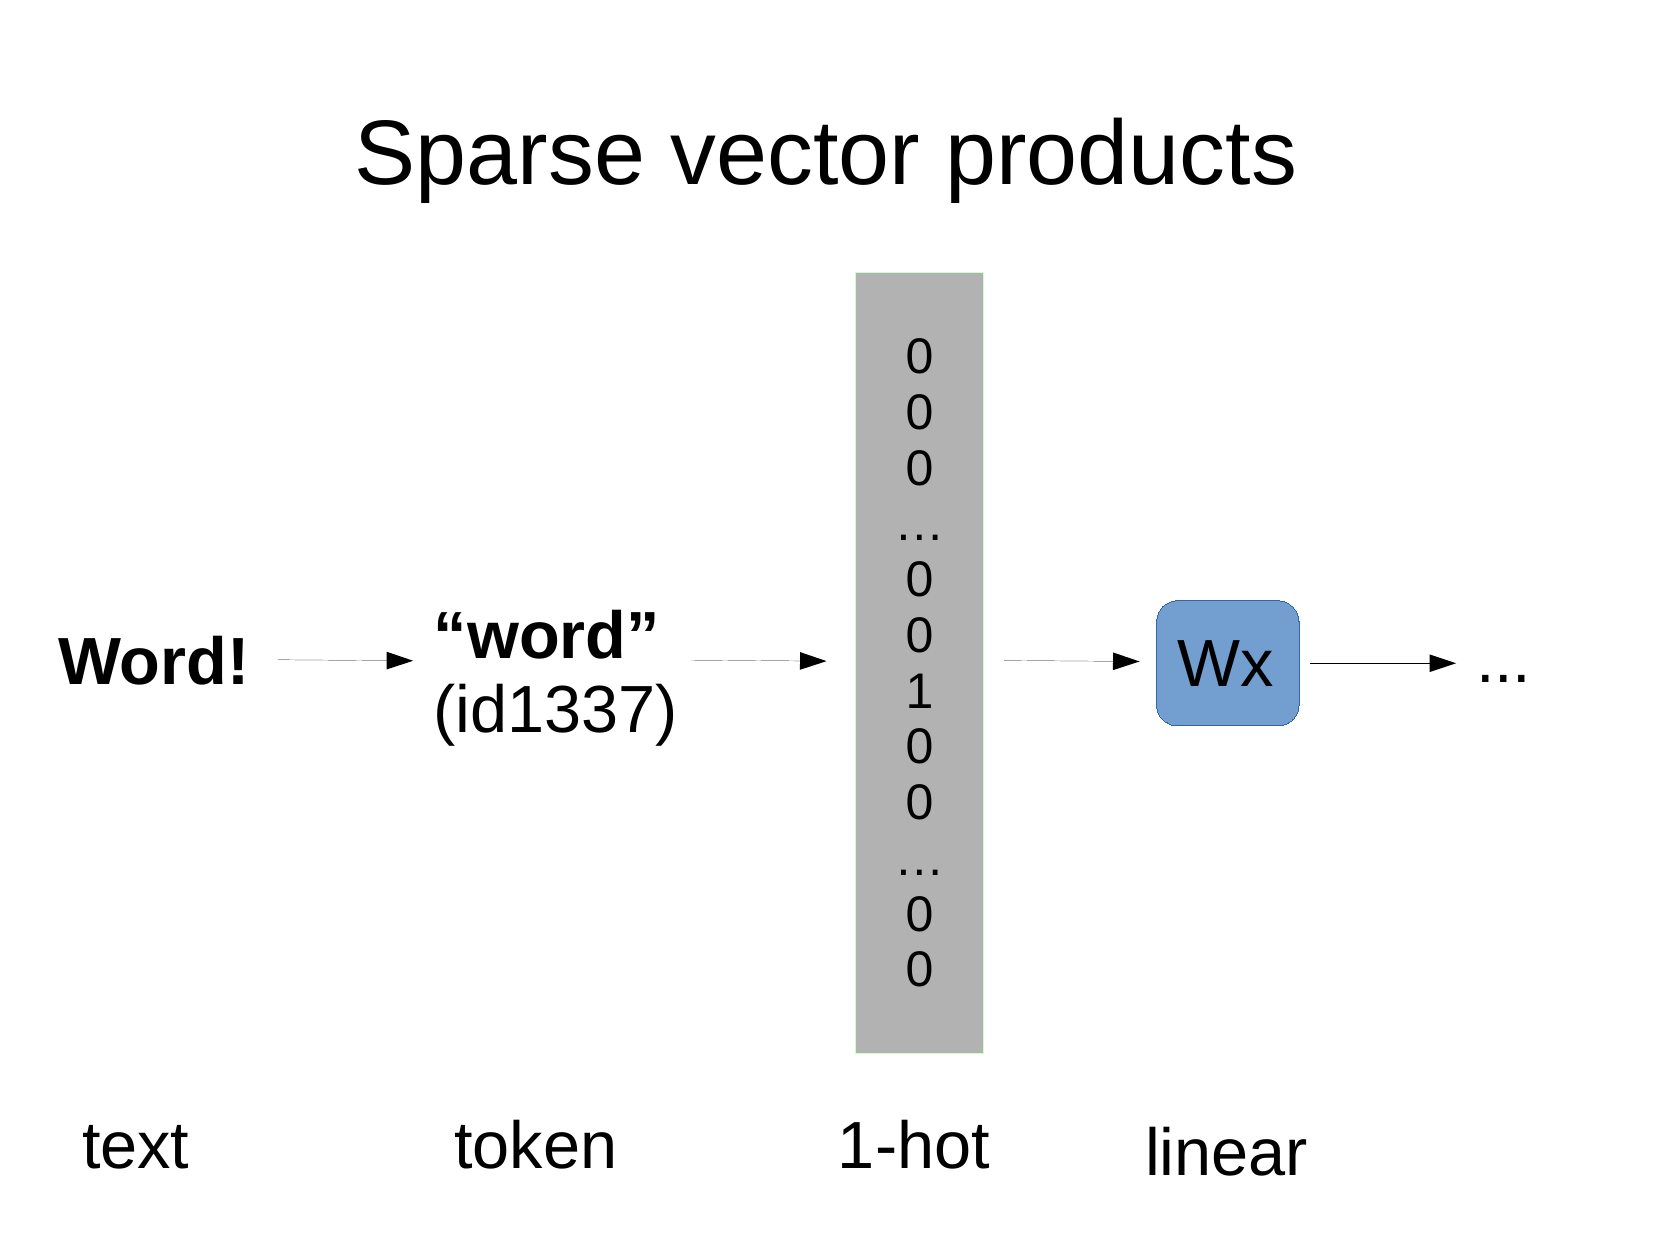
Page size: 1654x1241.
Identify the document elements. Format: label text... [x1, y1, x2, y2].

text_box text [67, 1101, 267, 1206]
text_box “word” (id1337) [418, 590, 739, 755]
text_box 1-hot [823, 1101, 1023, 1206]
text_box ... [1461, 614, 1588, 705]
text_box Wx [1156, 600, 1300, 726]
title Sparse vector products [82, 49, 1571, 257]
text_box token [439, 1101, 639, 1206]
text_box linear [992, 1107, 1461, 1211]
text_box Word! [43, 617, 306, 707]
text_box 0 0 0 … 0 0 1 0 0 … 0 0 [855, 272, 984, 1054]
